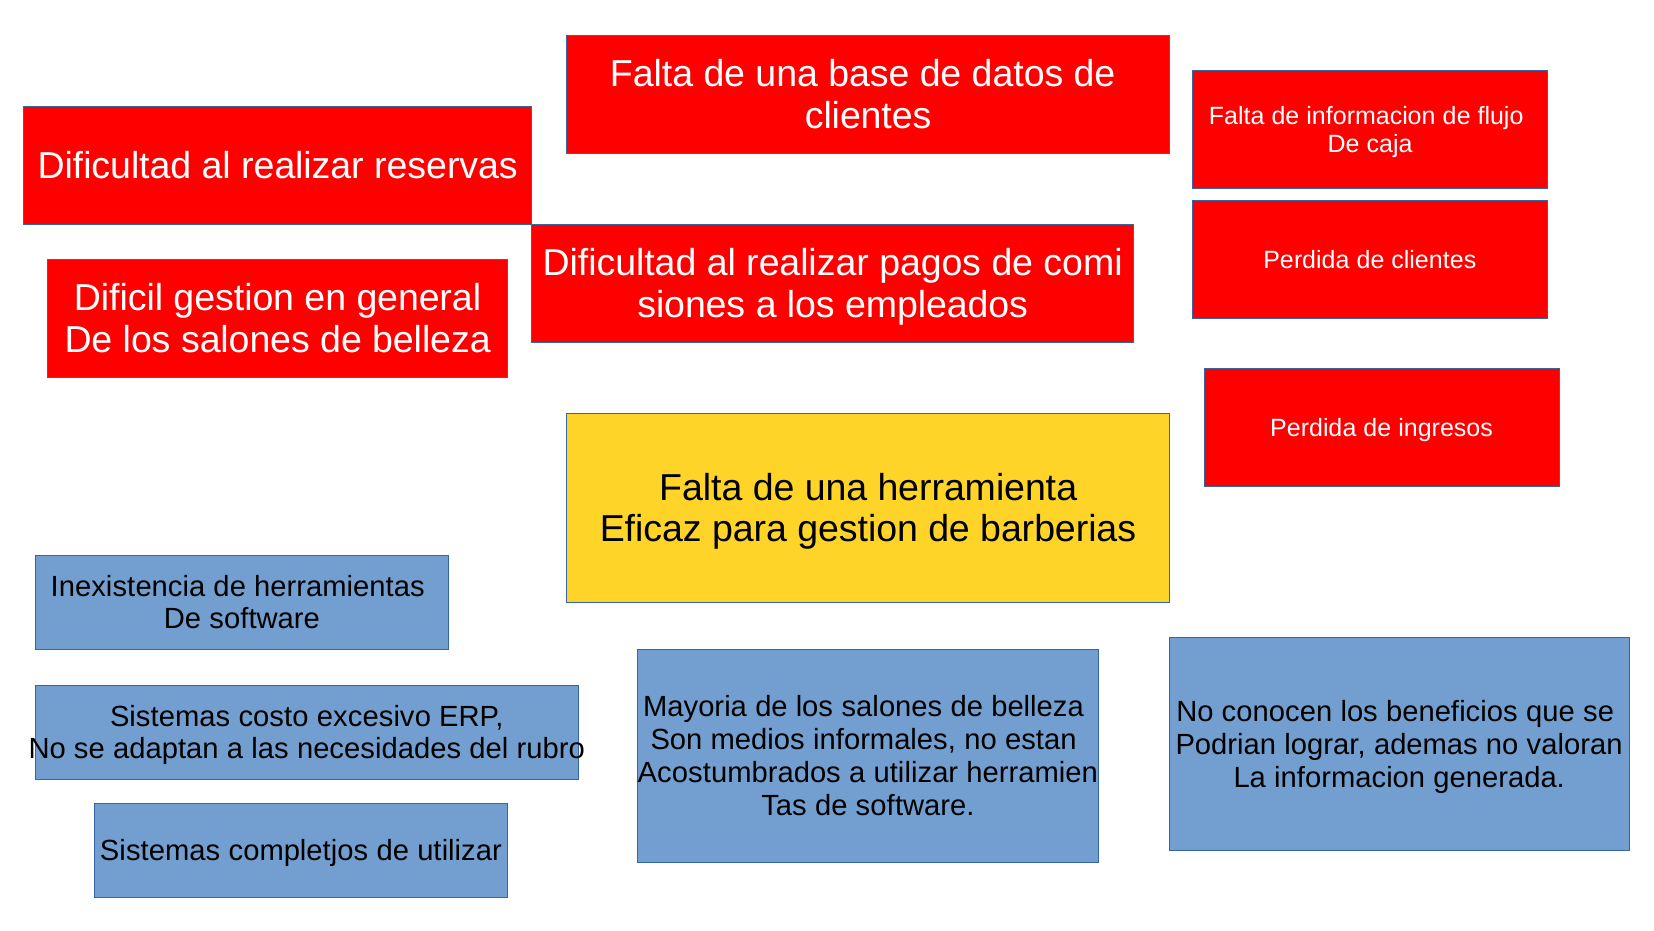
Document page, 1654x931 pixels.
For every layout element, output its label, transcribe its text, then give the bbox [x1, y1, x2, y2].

text_box Dificil gestion en general De los salones de belleza [47, 259, 508, 378]
text_box Dificultad al realizar pagos de comi siones a los empleados [531, 224, 1134, 343]
text_box Falta de una base de datos de clientes [566, 35, 1170, 154]
text_box Falta de informacion de flujo De caja [1192, 70, 1548, 189]
text_box Sistemas completjos de utilizar [94, 803, 508, 898]
text_box Mayoria de los salones de belleza Son medios informales, no estan Acostumbrados a utilizar herramien Tas de software. [637, 649, 1099, 863]
text_box Perdida de ingresos [1204, 368, 1560, 487]
text_box No conocen los beneficios que se Podrian lograr, ademas no valoran La informacion generada. [1169, 637, 1630, 851]
text_box Dificultad al realizar reservas [23, 106, 532, 225]
text_box Falta de una herramienta Eficaz para gestion de barberias [566, 413, 1170, 603]
text_box Sistemas costo excesivo ERP, No se adaptan a las necesidades del rubro [35, 685, 579, 780]
text_box Perdida de clientes [1192, 200, 1548, 319]
text_box Inexistencia de herramientas De software [35, 555, 449, 650]
